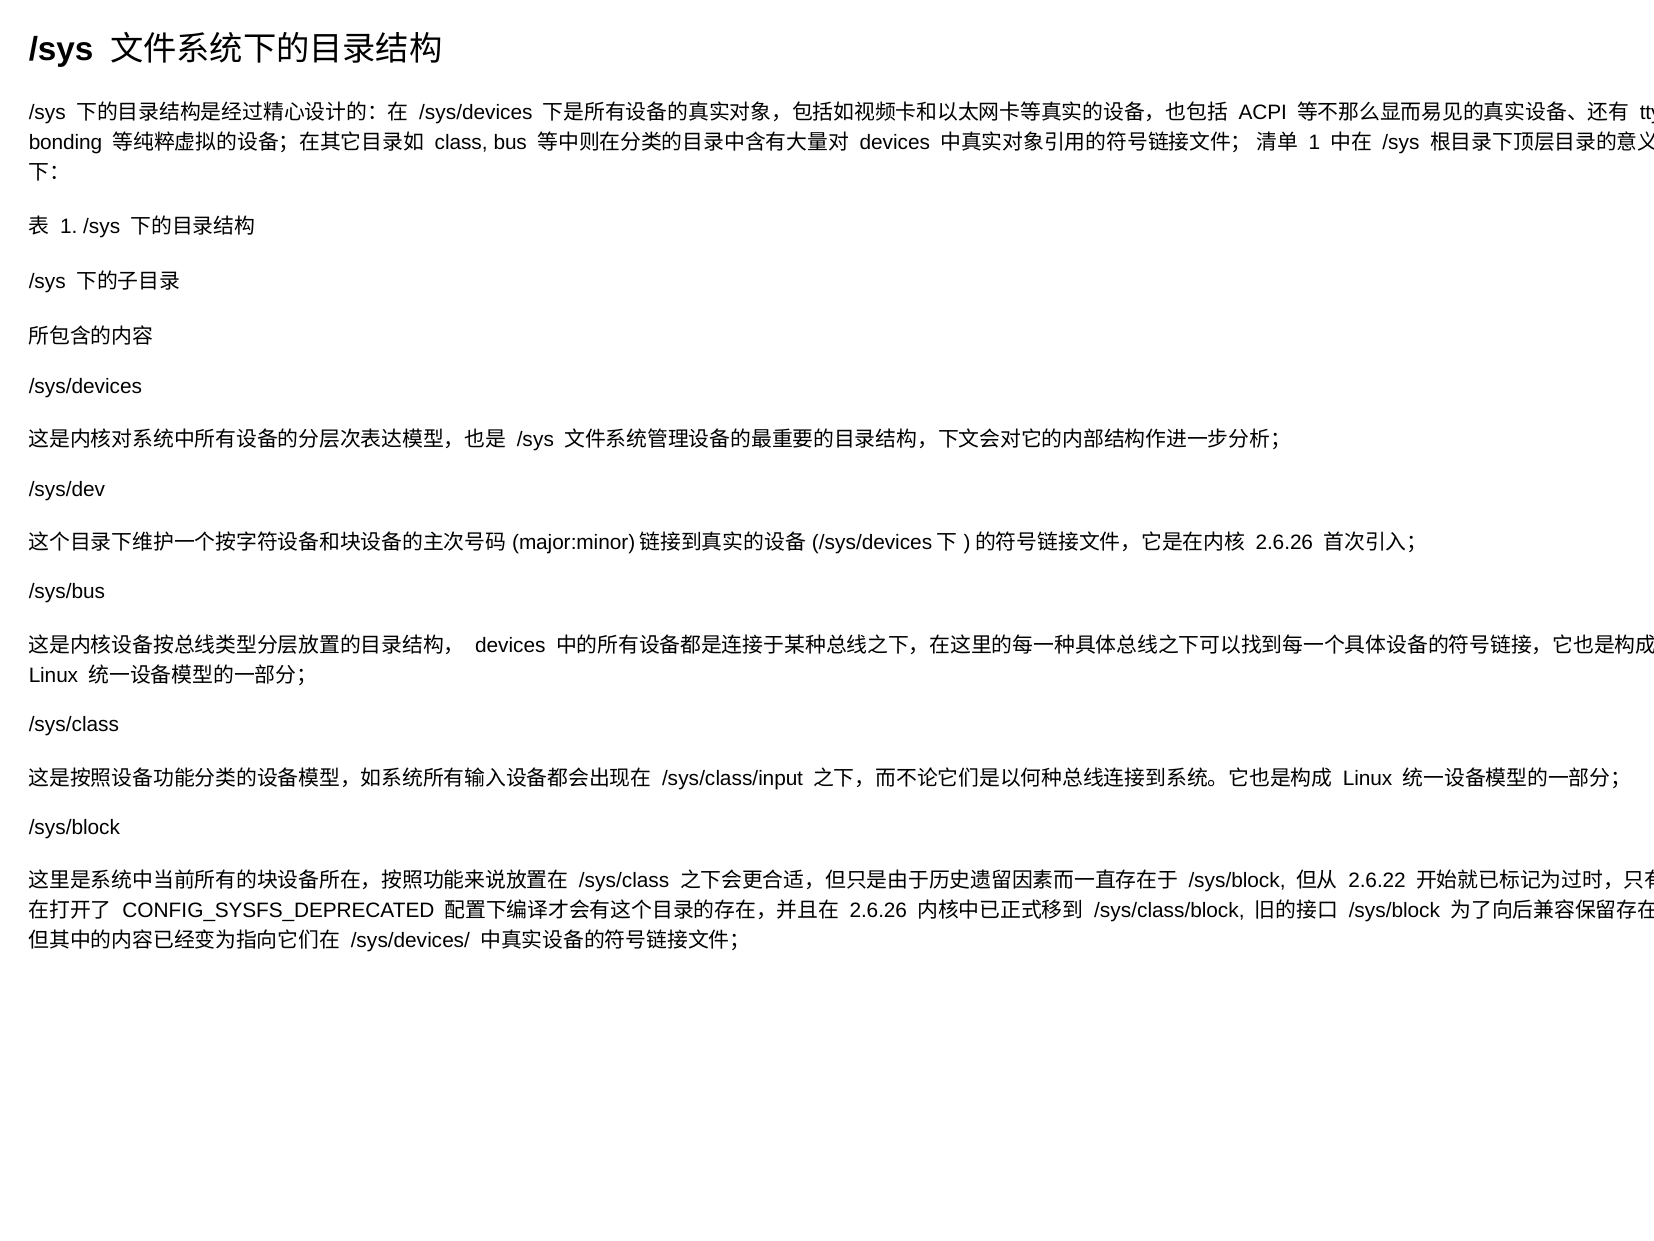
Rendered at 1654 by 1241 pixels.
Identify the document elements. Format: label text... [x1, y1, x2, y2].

text_box /sys 文件系统下的目录结构 /sys 下的目录结构是经过精心设计的：在 /sys/devices 下是所有设备的真实对象，包括如视频卡和以太网卡等真实的设备，也包括 ACPI 等不那么显而易见的真实设备、还有 tty, bonding 等纯粹虚拟的设备；在其它目录如 class, bus 等中则在分类的目录中含有大量对 devices 中真实对象引用的符号链接文件； 清单 1 中在 /sys 根目录下顶层目录的意义如下： 表 1. /sys 下的目录结构 /sys 下的子目录 所包含的内容 /sys/devices 这是内核对系统中所有设备的分层次表达模型，也是 /sys 文件系统管理设备的最重要的目录结构，下文会对它的内部结构作进一步分析； /sys/dev 这个目录下维护一个按字符设备和块设备的主次号码(major:minor)链接到真实的设备(/sys/devices下)的符号链接文件，它是在内核 2.6.26 首次引入； /sys/bus 这是内核设备按总线类型分层放置的目录结构， devices 中的所有设备都是连接于某种总线之下，在这里的每一种具体总线之下可以找到每一个具体设备的符号链接，它也是构成 Linux 统一设备模型的一部分； /sys/class 这是按照设备功能分类的设备模型，如系统所有输入设备都会出现在 /sys/class/input 之下，而不论它们是以何种总线连接到系统。它也是构成 Linux 统一设备模型的一部分； /sys/block 这里是系统中当前所有的块设备所在，按照功能来说放置在 /sys/class 之下会更合适，但只是由于历史遗留因素而一直存在于 /sys/block, 但从 2.6.22 开始就已标记为过时，只有在打开了 CONFIG_SYSFS_DEPRECATED 配置下编译才会有这个目录的存在，并且在 2.6.26 内核中已正式移到 /sys/class/block, 旧的接口 /sys/block 为了向后兼容保留存在，但其中的内容已经变为指向它们在 /sys/devices/ 中真实设备的符号链接文件； [14, 15, 1654, 1026]
